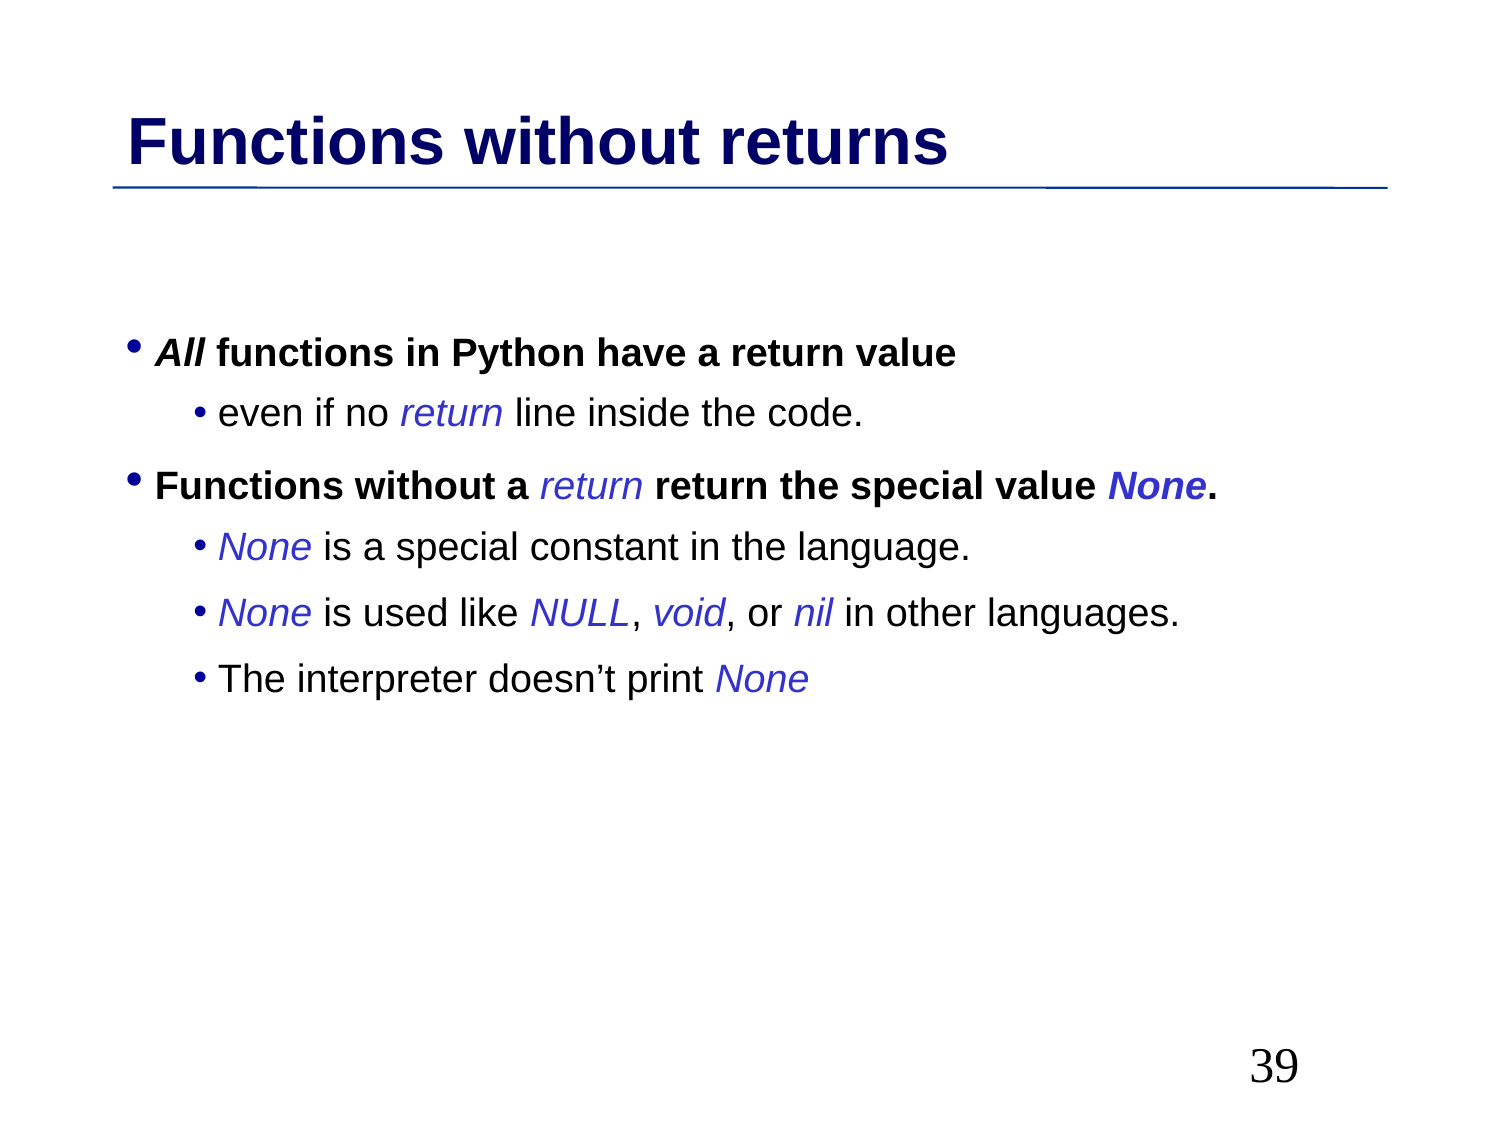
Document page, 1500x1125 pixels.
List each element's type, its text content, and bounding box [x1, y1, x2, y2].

list All functions in Python have a return value even if no return line inside the code. Functions without a return return the special value None. None is a special constant in the language. None is used like NULL, void, or nil in other languages. The interpreter doesn’t print None [112, 324, 1456, 751]
text_box <number> [1074, 994, 1387, 1125]
title Functions without returns [112, 89, 1388, 185]
